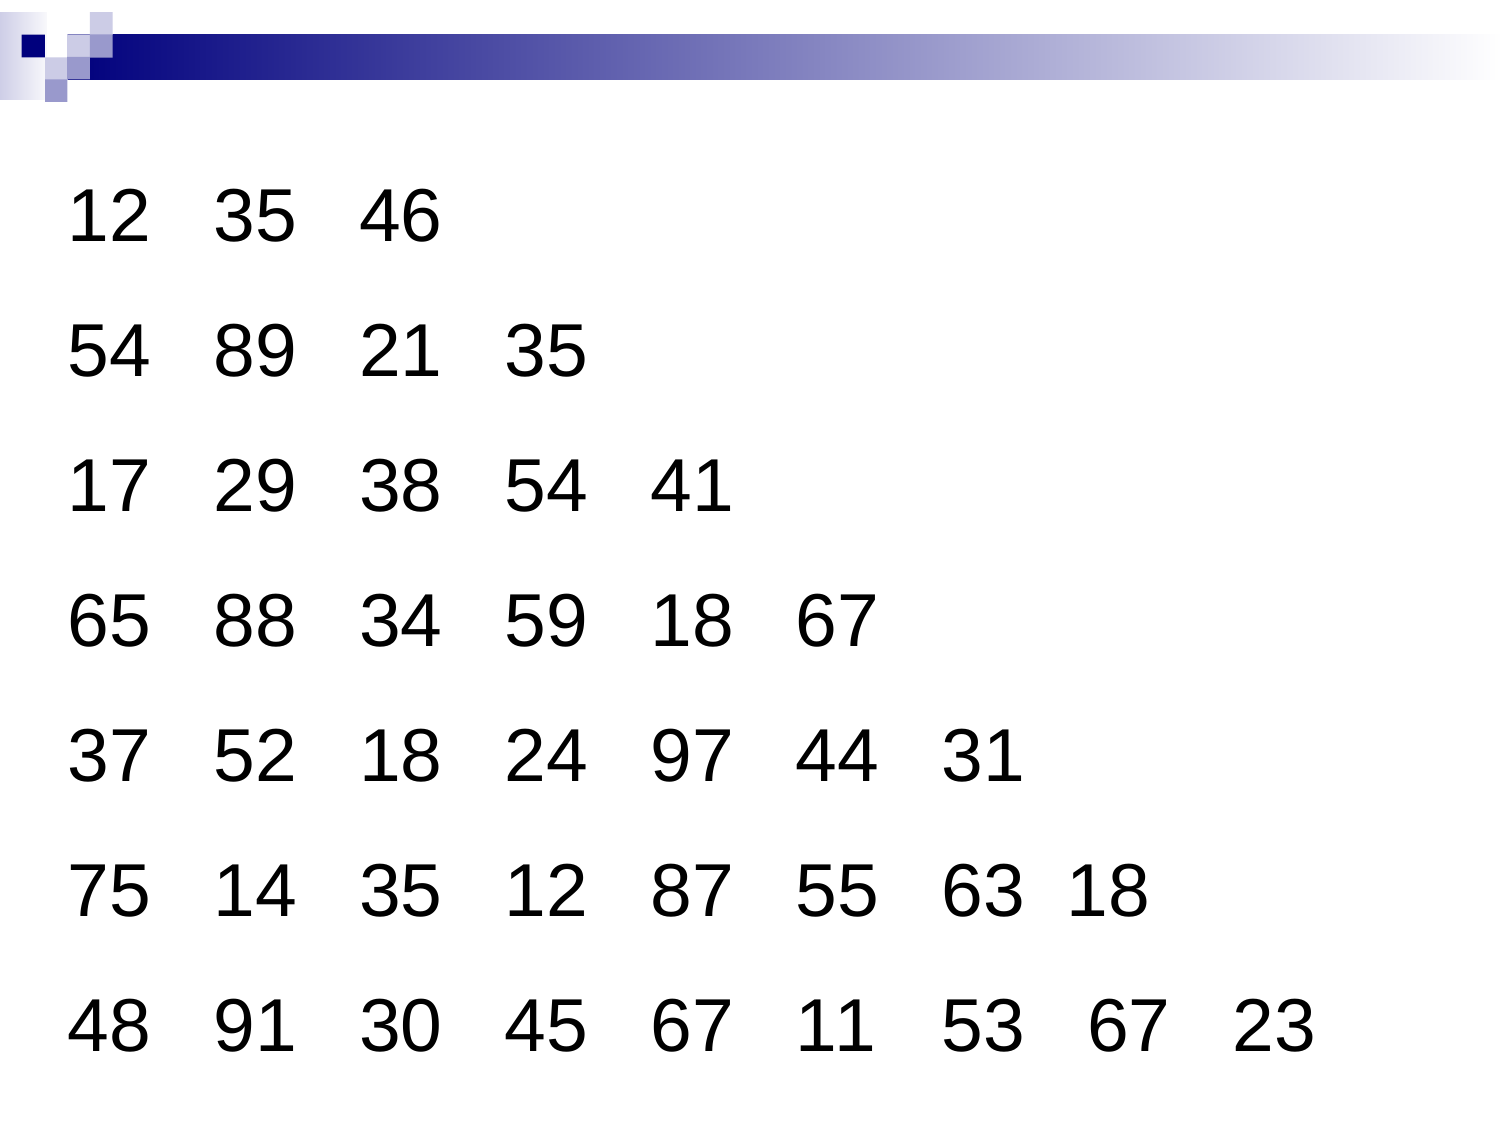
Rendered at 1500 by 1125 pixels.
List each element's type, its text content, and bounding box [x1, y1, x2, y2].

text_box 12 35 46 54 89 21 35 17 29 38 54 41 65 88 34 59 18 67 37 52 18 24 97 44 31 75 14 35 12 87 55 63 18 48 91 30 45 67 11 53 67 23 [53, 113, 1400, 1125]
